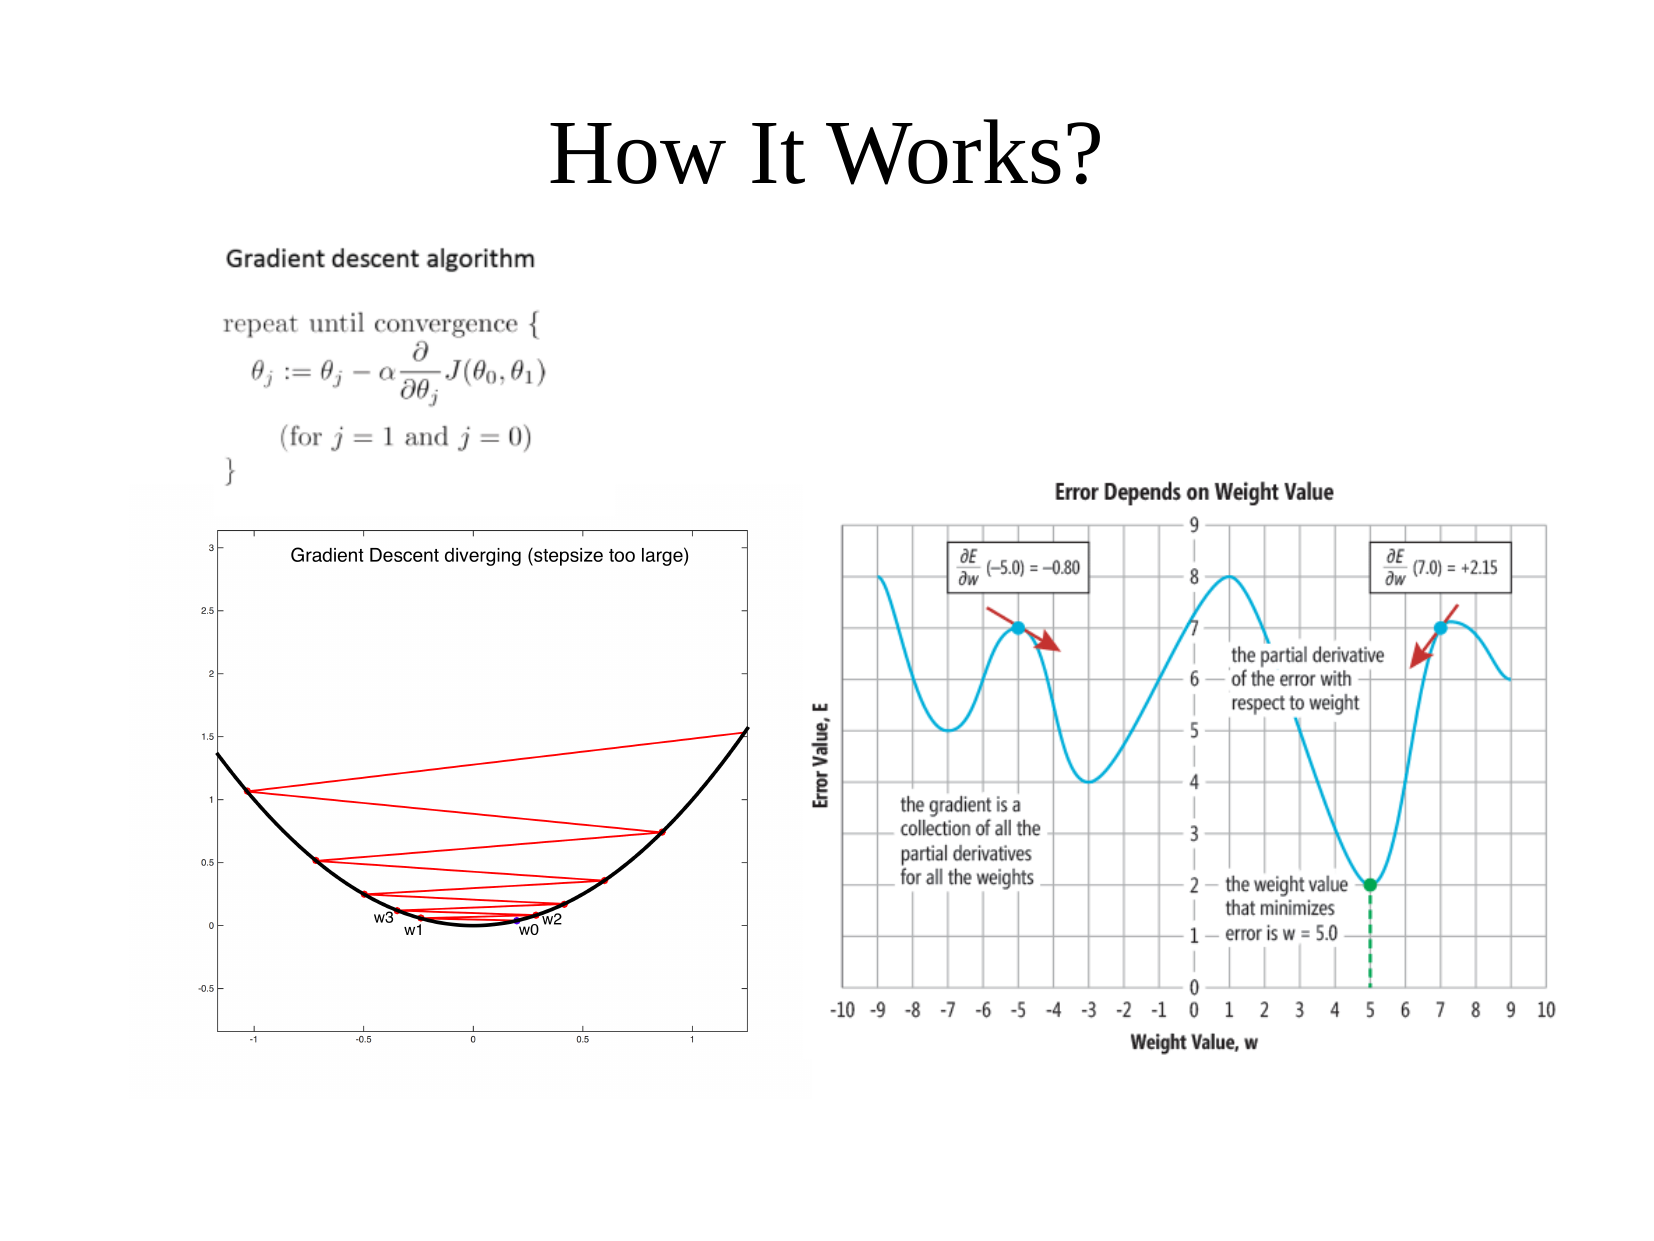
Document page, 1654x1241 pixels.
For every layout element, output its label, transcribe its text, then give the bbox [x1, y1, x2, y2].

title How It Works? [82, 49, 1571, 257]
picture [129, 247, 1571, 1099]
